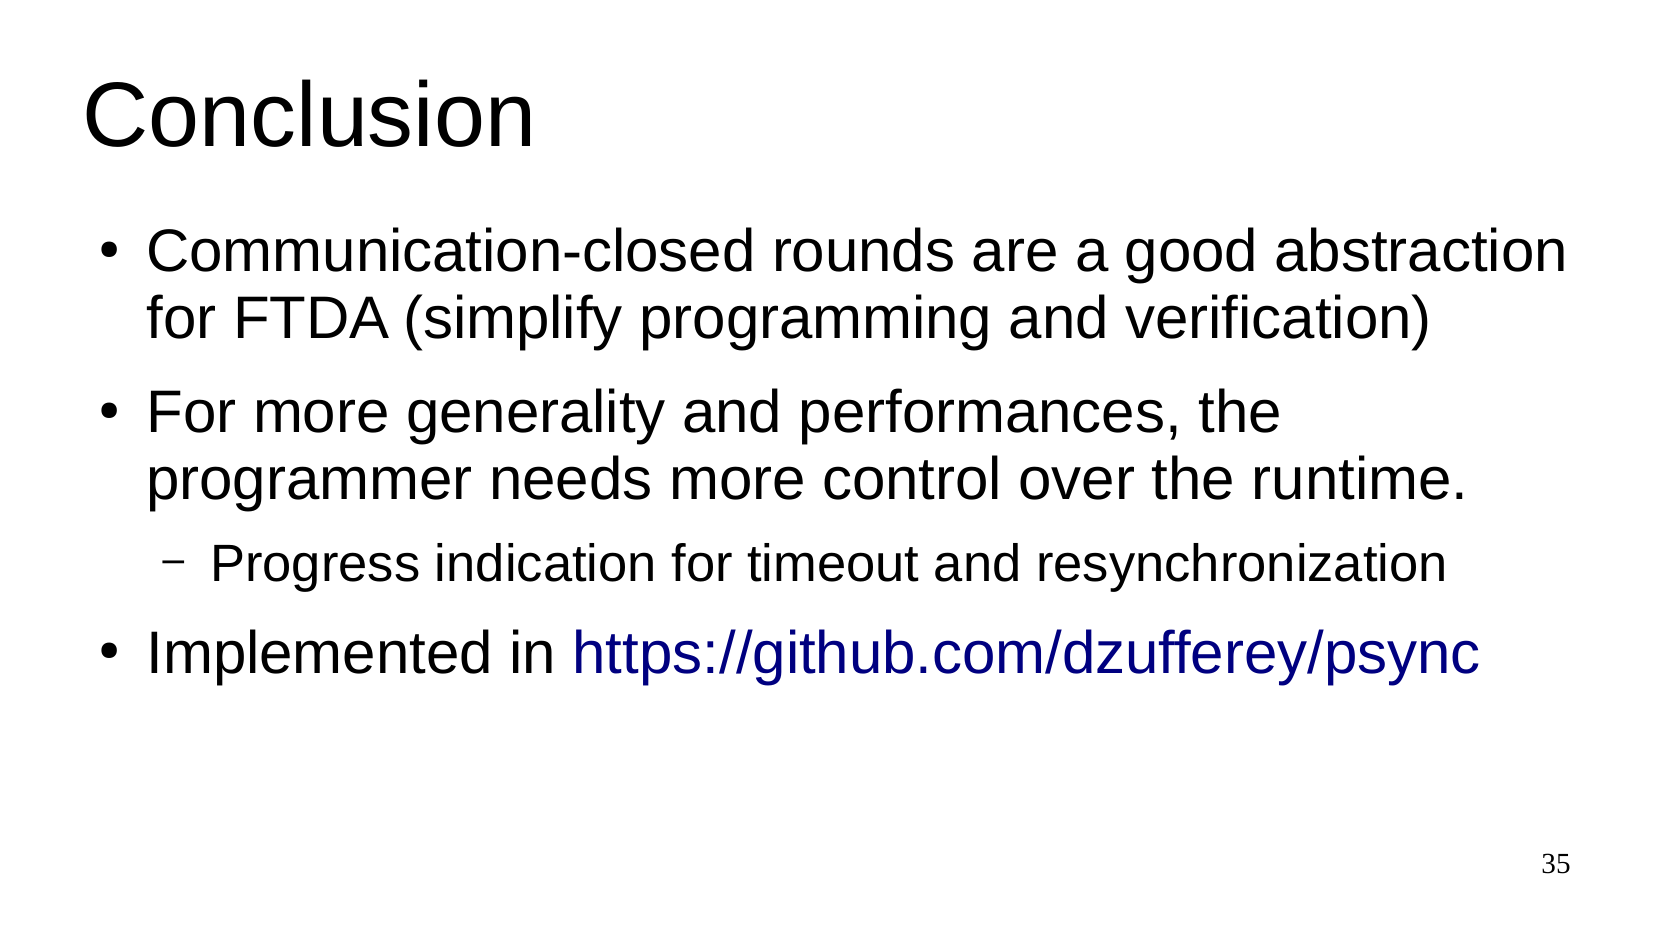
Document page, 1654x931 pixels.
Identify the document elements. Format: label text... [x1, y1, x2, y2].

list Communication-closed rounds are a good abstraction for FTDA (simplify programming and verification) For more generality and performances, the programmer needs more control over the runtime. Progress indication for timeout and resynchronization Implemented in https://github.com/dzufferey/psync [82, 217, 1571, 758]
title Conclusion [82, 37, 1571, 193]
